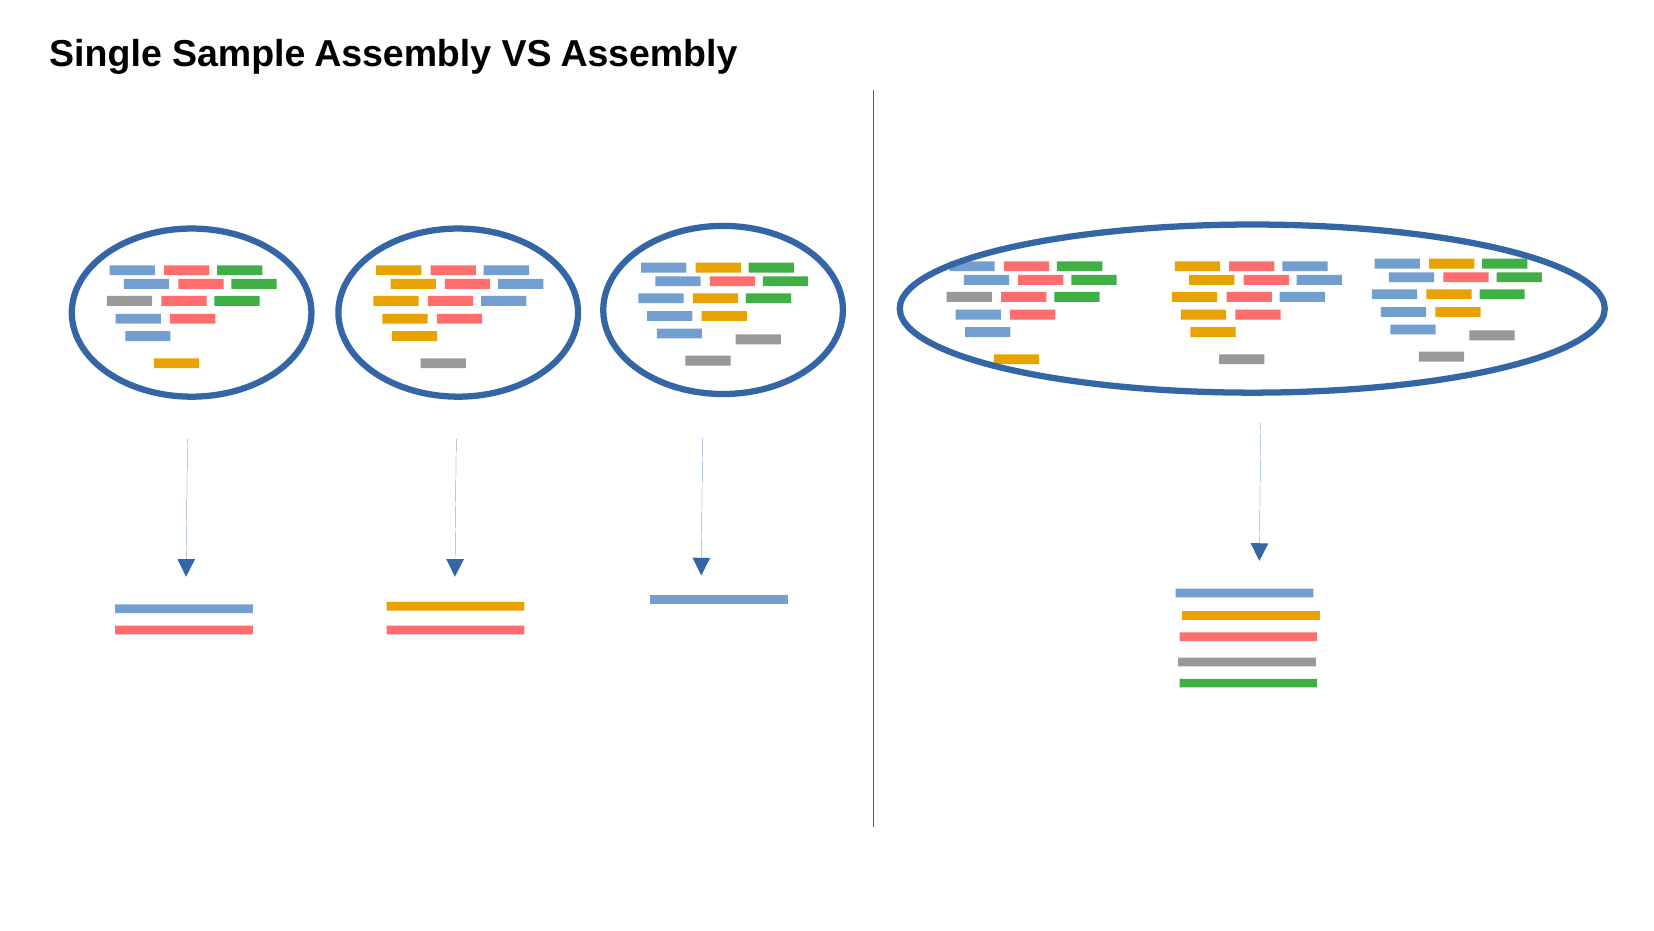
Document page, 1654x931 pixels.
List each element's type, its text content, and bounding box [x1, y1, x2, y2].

text_box [1418, 351, 1465, 362]
text_box [1189, 274, 1235, 285]
text_box [647, 311, 693, 321]
text_box [650, 595, 788, 604]
text_box [946, 291, 992, 302]
text_box [391, 331, 438, 342]
text_box [125, 331, 171, 342]
text_box [498, 278, 544, 289]
text_box [1219, 354, 1265, 365]
text_box [692, 293, 739, 304]
text_box [745, 293, 792, 304]
text_box [430, 265, 476, 276]
text_box [1380, 307, 1427, 317]
text_box [695, 262, 741, 273]
text_box [444, 278, 491, 289]
text_box [1443, 272, 1489, 283]
text_box [1179, 678, 1318, 688]
text_box [1054, 291, 1100, 302]
text_box [1390, 324, 1436, 335]
text_box [106, 295, 153, 306]
text_box [161, 295, 207, 306]
text_box [1174, 261, 1221, 272]
text_box [638, 293, 684, 304]
text_box [949, 261, 995, 272]
text_box [748, 262, 794, 273]
text_box Single Sample Assembly VS Assembly [34, 25, 1107, 124]
text_box [1496, 272, 1542, 283]
text_box [955, 309, 1001, 320]
text_box [709, 276, 756, 287]
text_box [993, 354, 1040, 365]
text_box [382, 313, 428, 324]
text_box [1182, 611, 1320, 620]
text_box [217, 265, 263, 276]
text_box [656, 328, 702, 339]
text_box [115, 625, 253, 635]
text_box [685, 355, 731, 366]
text_box [963, 274, 1010, 285]
text_box [1071, 274, 1117, 285]
text_box [386, 625, 525, 635]
text_box [655, 276, 701, 287]
text_box [153, 358, 200, 369]
text_box [373, 295, 419, 306]
text_box [1179, 632, 1318, 642]
text_box [641, 262, 687, 273]
text_box [436, 313, 483, 324]
text_box [1001, 291, 1047, 302]
text_box [1243, 274, 1289, 285]
text_box [1235, 309, 1281, 320]
text_box [1171, 291, 1218, 302]
text_box [965, 327, 1011, 338]
text_box [1429, 258, 1475, 269]
text_box [231, 278, 277, 289]
text_box [1282, 261, 1328, 272]
text_box [115, 604, 253, 614]
text_box [420, 358, 466, 369]
text_box [701, 311, 747, 321]
text_box [376, 265, 422, 276]
text_box [1180, 309, 1227, 320]
text_box [214, 295, 260, 306]
text_box [1190, 327, 1236, 338]
text_box [481, 295, 527, 306]
text_box [1374, 258, 1420, 269]
text_box [1226, 291, 1272, 302]
text_box [1435, 307, 1481, 317]
text_box [390, 278, 436, 289]
text_box [1279, 291, 1325, 302]
text_box [178, 278, 224, 289]
text_box [1018, 274, 1064, 285]
text_box [762, 276, 809, 287]
text_box [1296, 274, 1342, 285]
text_box [1178, 657, 1316, 667]
text_box [1482, 258, 1528, 269]
text_box [1469, 330, 1515, 341]
text_box [164, 265, 210, 276]
text_box [1010, 309, 1056, 320]
text_box [427, 295, 474, 306]
text_box [483, 265, 530, 276]
text_box [1371, 289, 1418, 300]
text_box [1229, 261, 1275, 272]
text_box [1175, 588, 1314, 598]
text_box [1426, 289, 1472, 300]
text_box [1003, 261, 1050, 272]
text_box [115, 313, 161, 324]
text_box [1388, 272, 1435, 283]
text_box [1056, 261, 1103, 272]
text_box [170, 313, 216, 324]
text_box [109, 265, 155, 276]
text_box [1479, 289, 1525, 300]
text_box [386, 601, 525, 611]
text_box [123, 278, 170, 289]
text_box [735, 334, 781, 345]
